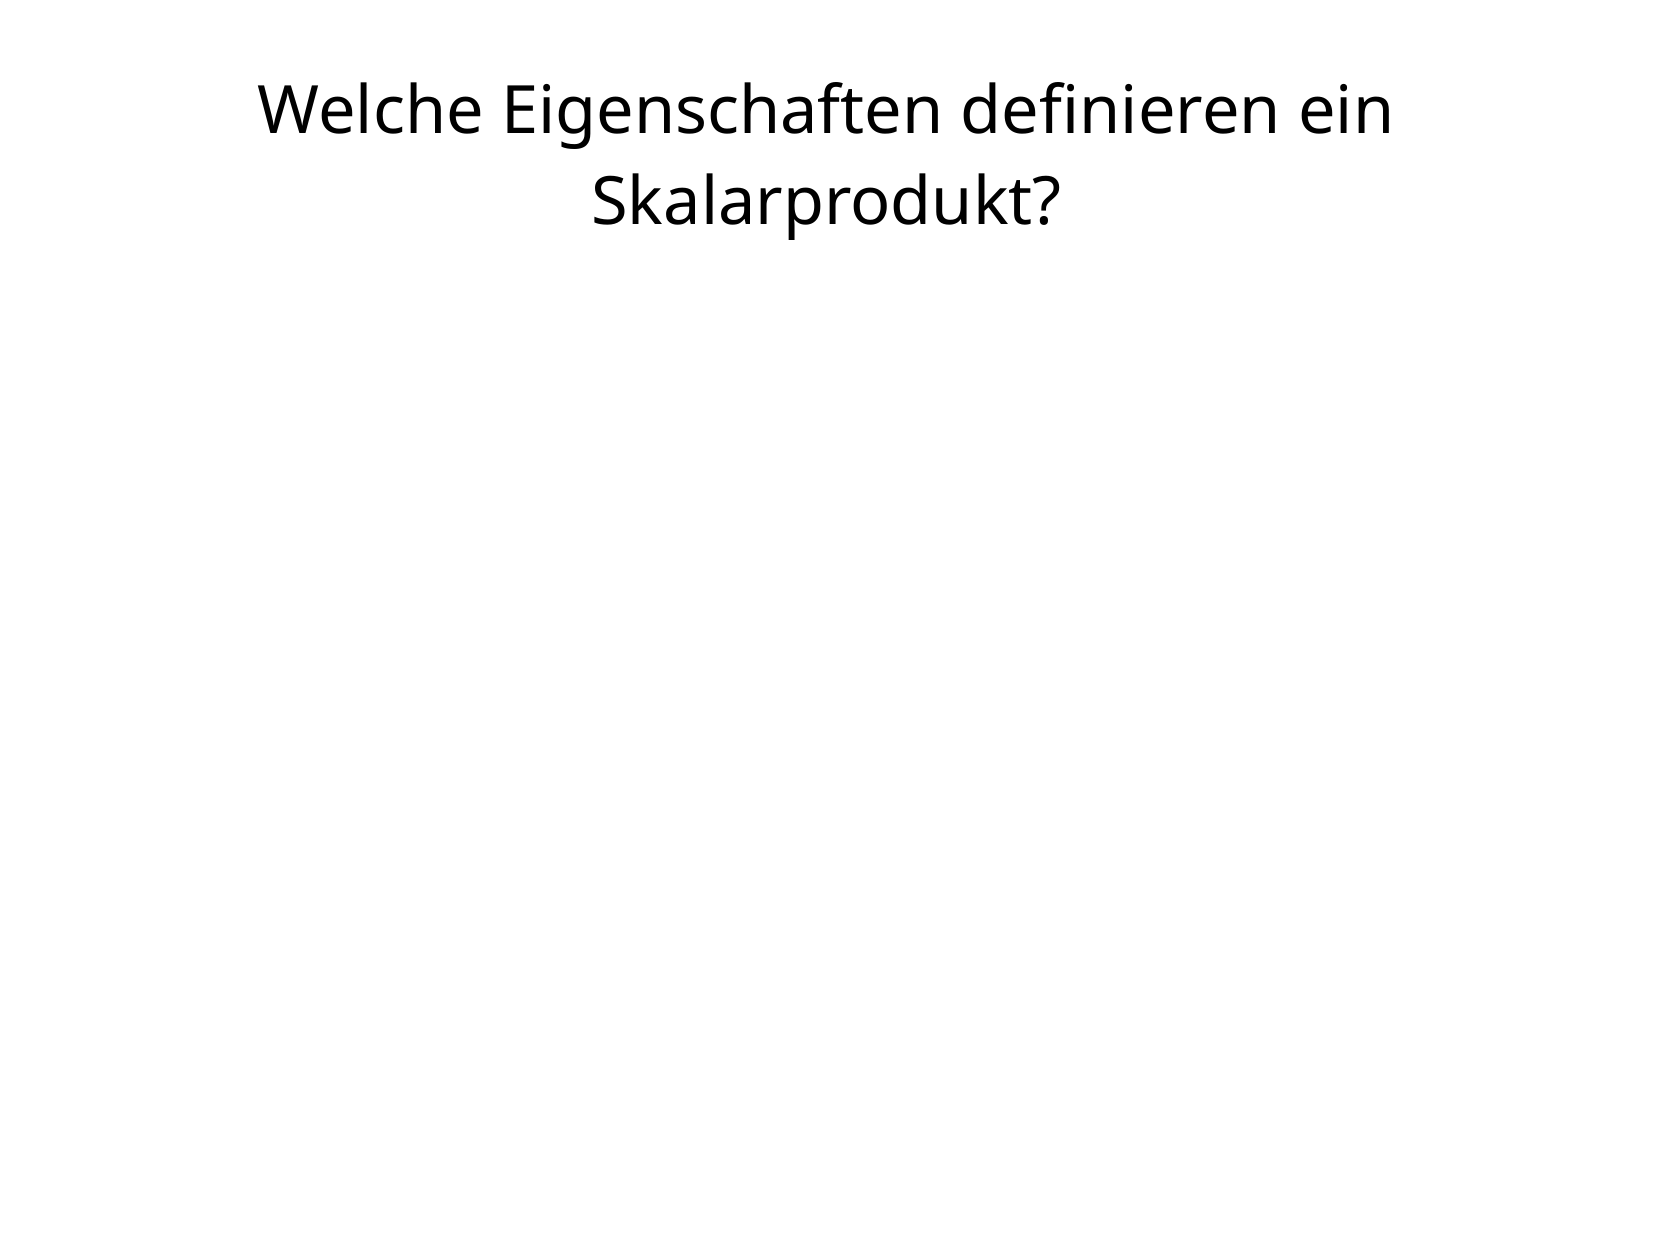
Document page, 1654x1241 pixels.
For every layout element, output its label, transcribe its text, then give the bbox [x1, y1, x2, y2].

title Welche Eigenschaften definieren ein Skalarprodukt? [82, 49, 1571, 257]
